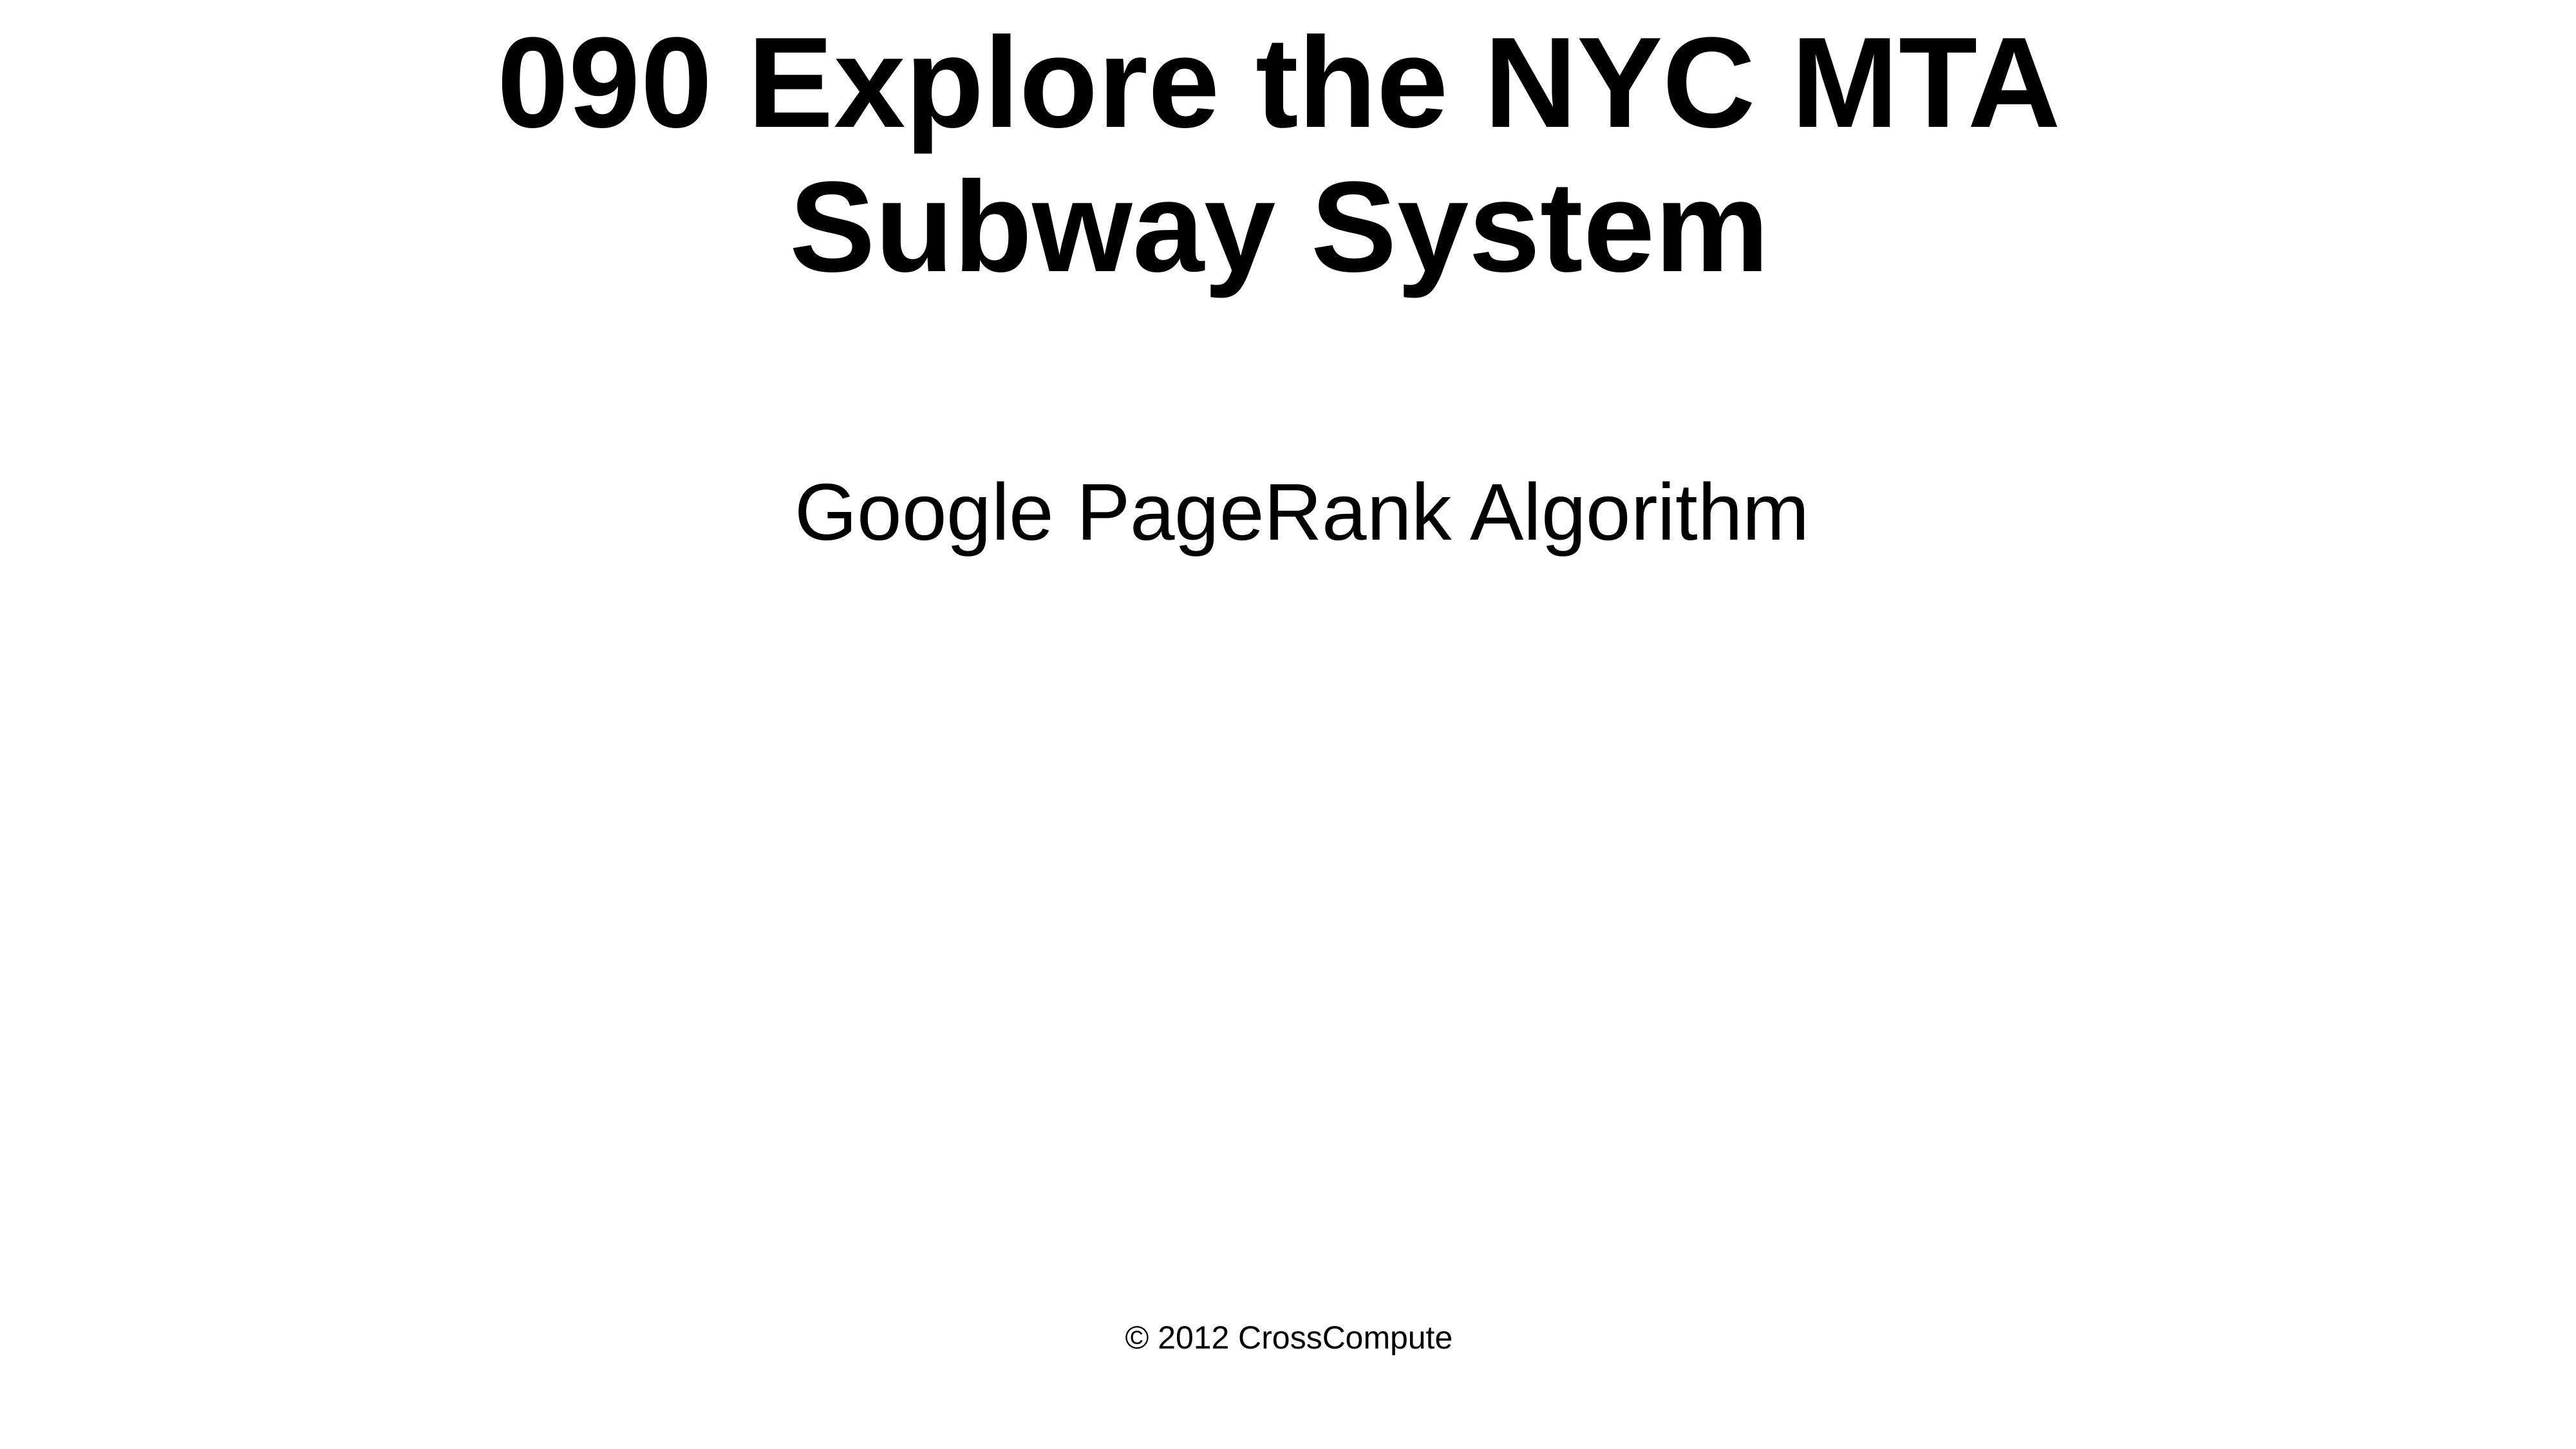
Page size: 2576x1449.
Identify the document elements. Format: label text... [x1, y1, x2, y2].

title 090 Explore the NYC MTA Subway System [72, 10, 2488, 299]
list Google PageRank Algorithm [72, 328, 2488, 1249]
